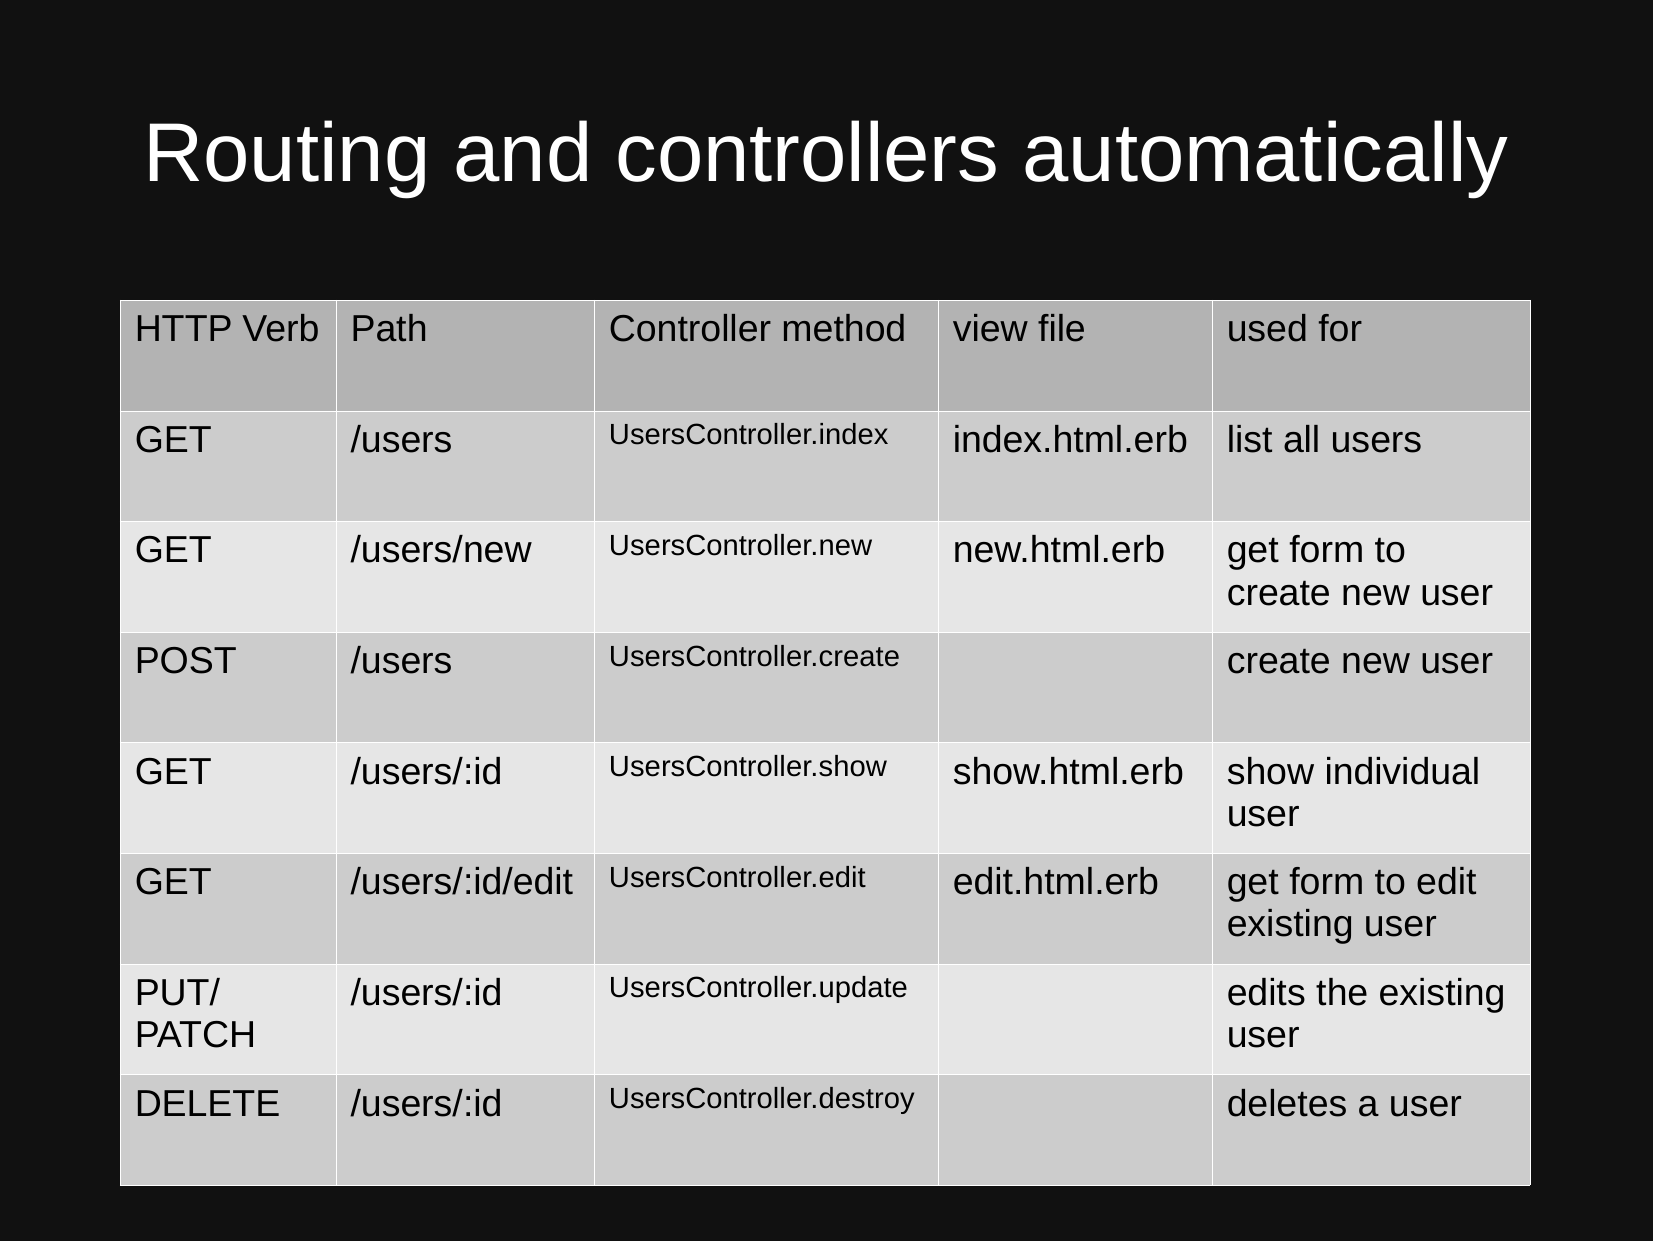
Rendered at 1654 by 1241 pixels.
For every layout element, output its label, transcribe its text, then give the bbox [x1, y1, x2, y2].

table_cell PUT/ PATCH [121, 965, 336, 1074]
table_cell edit.html.erb [939, 854, 1212, 964]
table_cell new.html.erb [939, 522, 1212, 632]
table_cell /users [337, 412, 594, 521]
table_cell /users [337, 633, 594, 742]
table_header used for [1213, 301, 1530, 411]
table_cell DELETE [121, 1075, 336, 1185]
table_cell edits the existing user [1213, 965, 1530, 1074]
table_cell UsersController.destroy [595, 1075, 938, 1185]
table_header HTTP Verb [121, 301, 336, 411]
table_cell GET [121, 743, 336, 853]
table_cell [939, 1075, 1212, 1185]
table_cell UsersController.index [595, 412, 938, 521]
table_cell list all users [1213, 412, 1530, 521]
table_cell show.html.erb [939, 743, 1212, 853]
table_cell UsersController.create [595, 633, 938, 742]
title Routing and controllers automatically [82, 49, 1571, 257]
table_cell UsersController.edit [595, 854, 938, 964]
table_cell get form to edit existing user [1213, 854, 1530, 964]
table_header Controller method [595, 301, 938, 411]
table_cell get form to create new user [1213, 522, 1530, 632]
table_cell GET [121, 522, 336, 632]
table_cell UsersController.new [595, 522, 938, 632]
table_cell UsersController.show [595, 743, 938, 853]
table_cell GET [121, 412, 336, 521]
table_cell [939, 965, 1212, 1074]
table_cell /users/:id [337, 743, 594, 853]
table_cell [939, 633, 1212, 742]
table_header Path [337, 301, 594, 411]
table_cell index.html.erb [939, 412, 1212, 521]
table_cell GET [121, 854, 336, 964]
table_cell show individual user [1213, 743, 1530, 853]
table_cell /users/:id [337, 1075, 594, 1185]
table_header view file [939, 301, 1212, 411]
table_cell UsersController.update [595, 965, 938, 1074]
table_cell deletes a user [1213, 1075, 1530, 1185]
table_cell /users/new [337, 522, 594, 632]
table_cell /users/:id/edit [337, 854, 594, 964]
table_cell /users/:id [337, 965, 594, 1074]
table_cell POST [121, 633, 336, 742]
table_cell create new user [1213, 633, 1530, 742]
